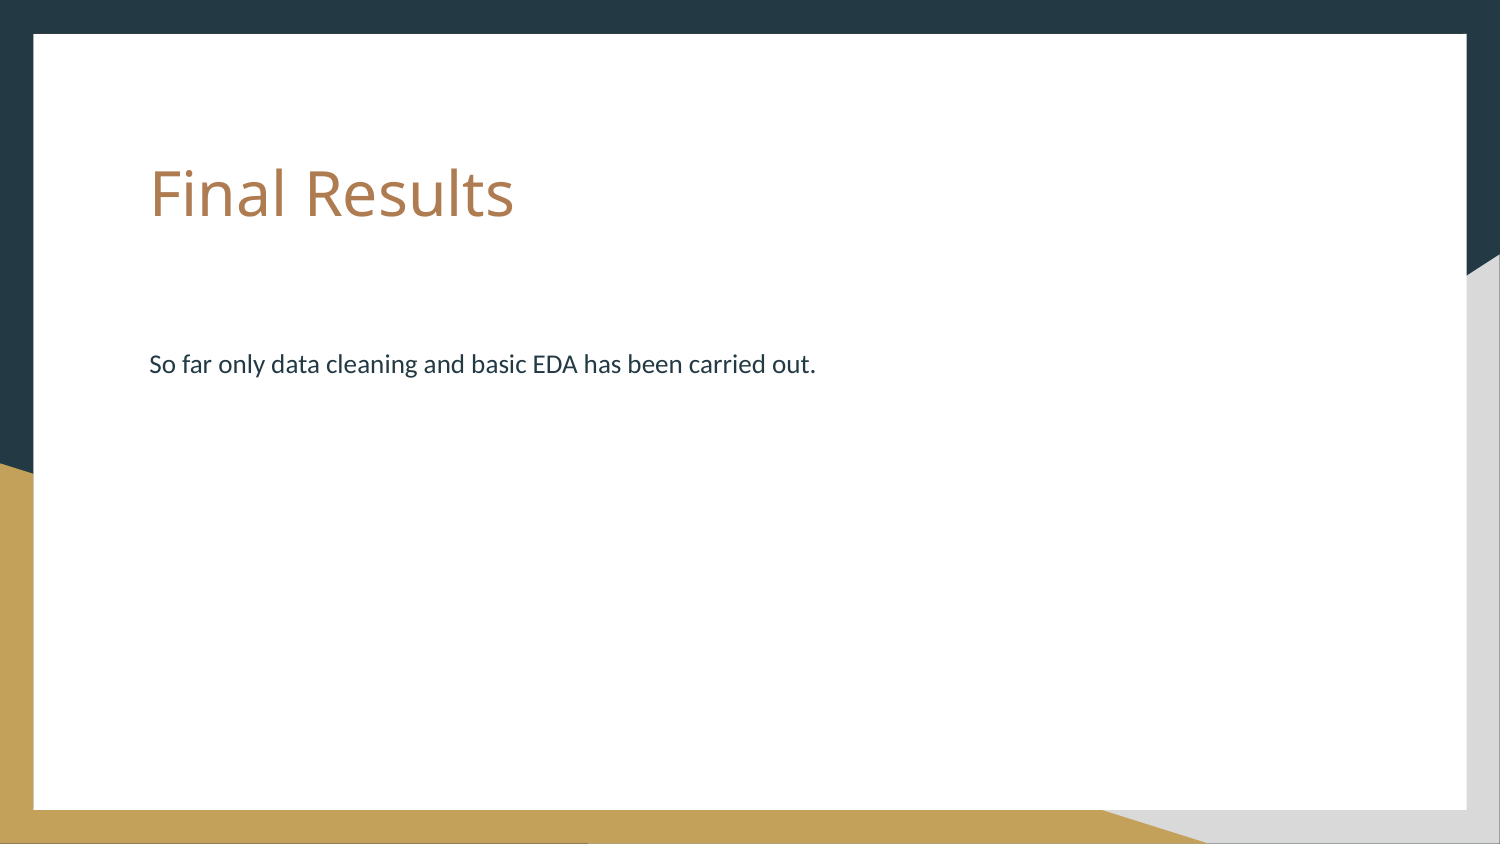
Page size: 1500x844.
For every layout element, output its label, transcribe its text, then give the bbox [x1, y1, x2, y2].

title Final Results [134, 138, 1366, 296]
list So far only data cleaning and basic EDA has been carried out. [134, 326, 1366, 729]
